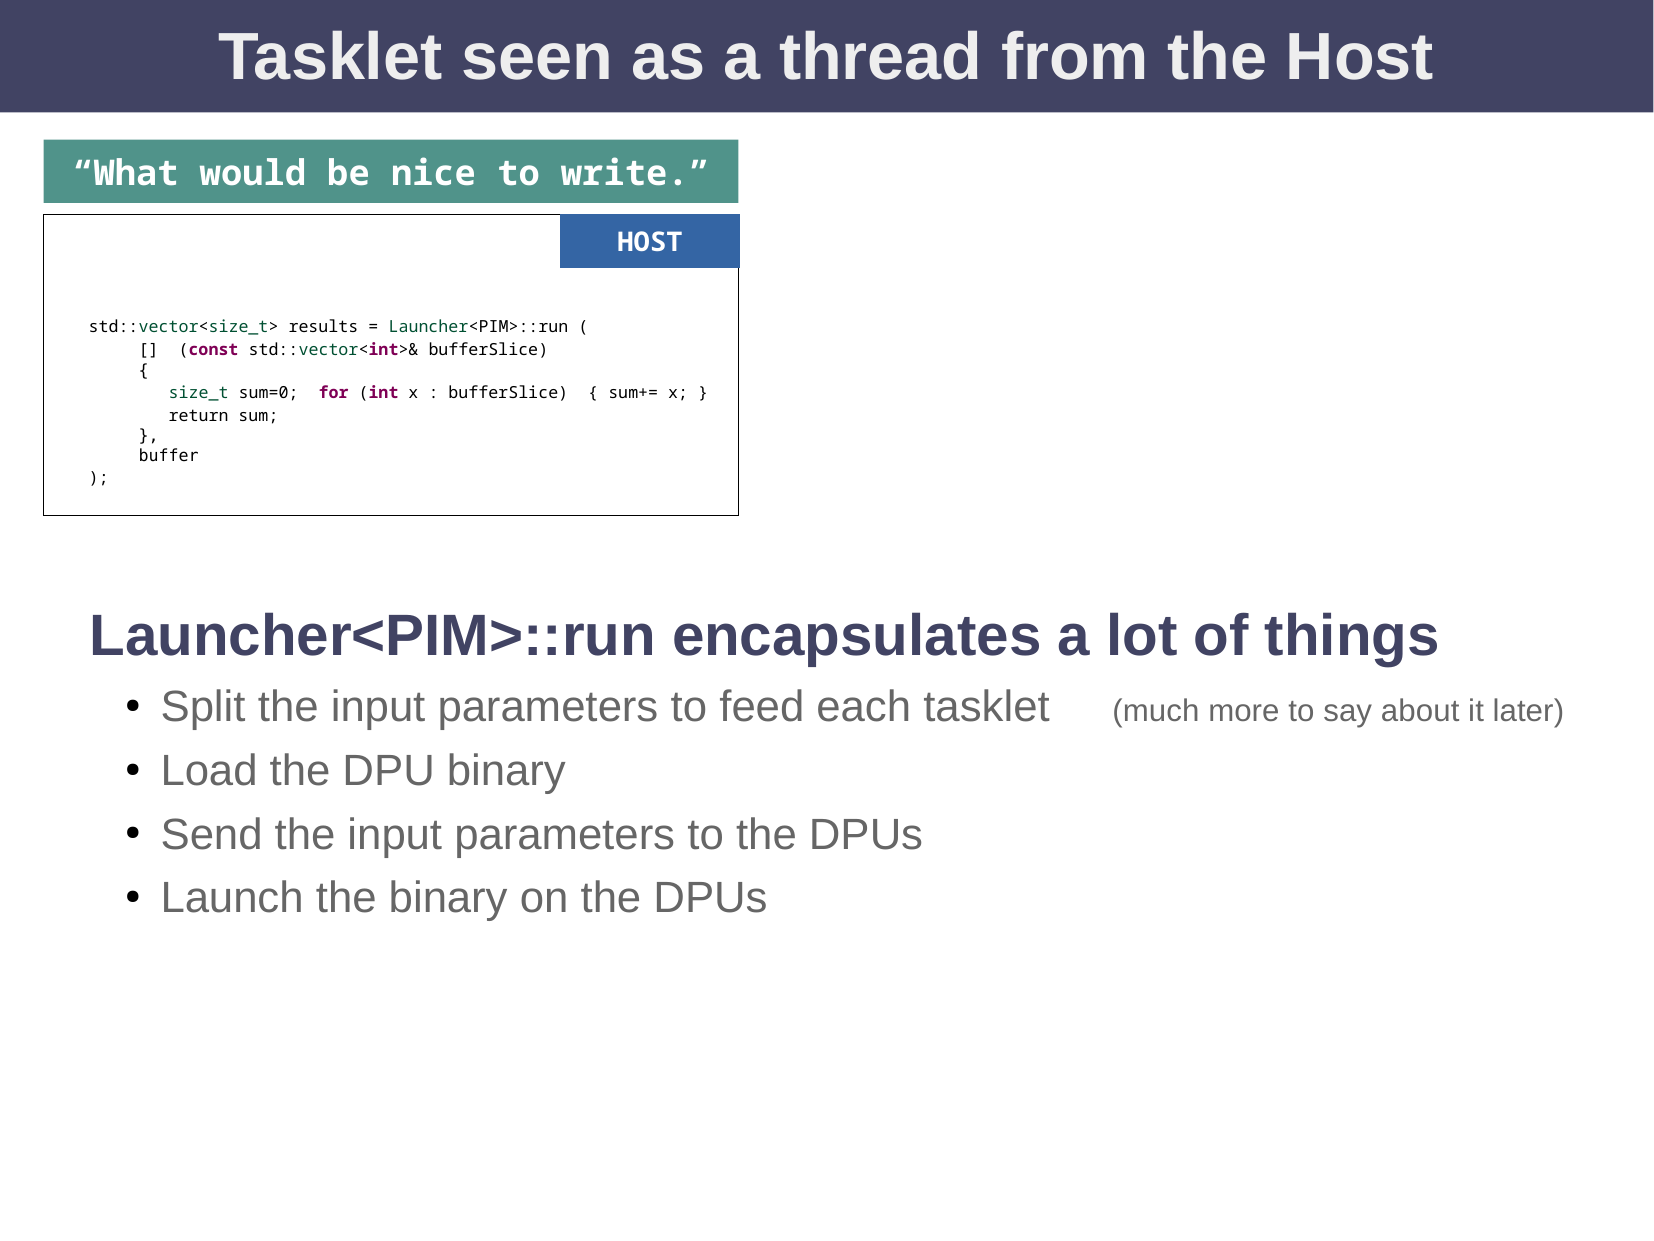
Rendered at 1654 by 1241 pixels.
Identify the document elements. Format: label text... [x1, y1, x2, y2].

text_box std::vector<size_t> results = Launcher<PIM>::run ( [] (const std::vector<int>& bufferSlice) { size_t sum=0; for (int x : bufferSlice) { sum+= x; } return sum; }, buffer ); [43, 214, 739, 516]
text_box Tasklet seen as a thread from the Host [0, 0, 1654, 113]
text_box Launcher<PIM>::run encapsulates a lot of things Split the input parameters to feed each tasklet (much more to say about it later) Load the DPU binary Send the input parameters to the DPUs Launch the binary on the DPUs [75, 595, 1619, 1093]
text_box HOST [560, 214, 740, 268]
text_box “What would be nice to write.” [43, 139, 739, 203]
